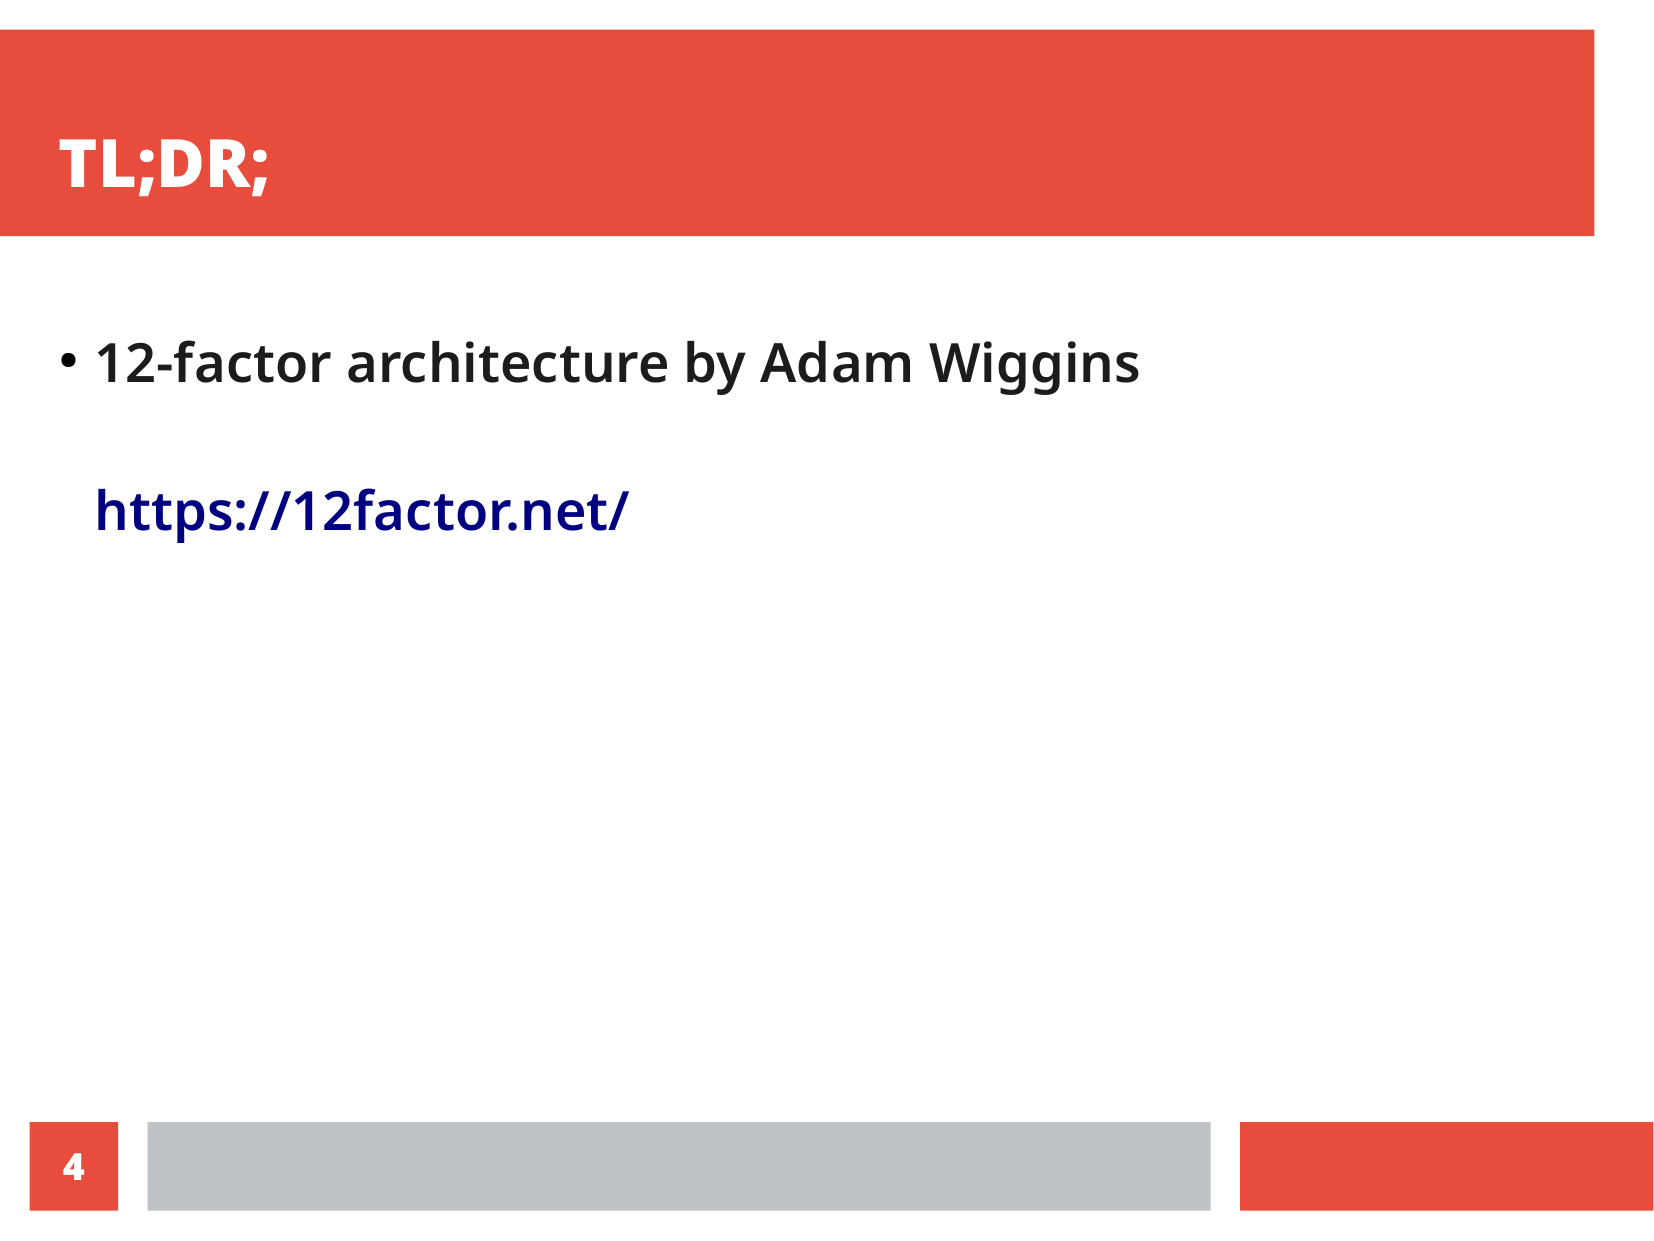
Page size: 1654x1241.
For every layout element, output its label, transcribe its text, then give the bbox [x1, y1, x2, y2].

list 12-factor architecture by Adam Wiggins https://12factor.net/ [59, 324, 1565, 1093]
title TL;DR; [59, 59, 1595, 207]
